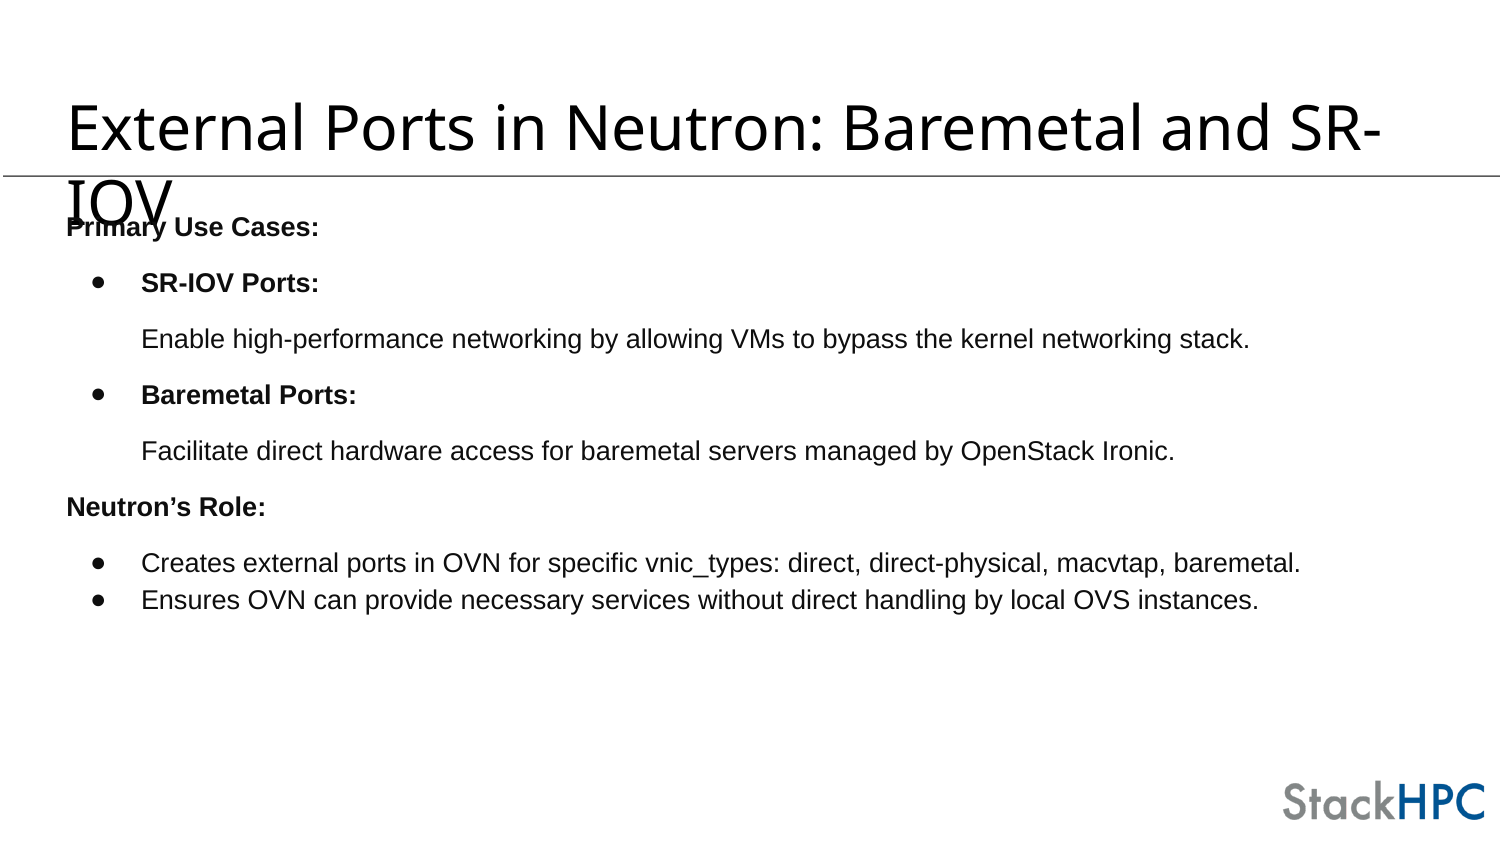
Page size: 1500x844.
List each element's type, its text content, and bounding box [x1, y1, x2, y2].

picture [1279, 769, 1488, 834]
list Primary Use Cases: SR-IOV Ports: Enable high-performance networking by allowing VMs to bypass the kernel networking stack. Baremetal Ports: Facilitate direct hardware access for baremetal servers managed by OpenStack Ironic. Neutron’s Role: Creates external ports in OVN for specific vnic_types: direct, direct-physical, macvtap, baremetal. Ensures OVN can provide necessary services without direct handling by local OVS instances. [51, 189, 1449, 750]
title External Ports in Neutron: Baremetal and SR-IOV [51, 72, 1449, 167]
